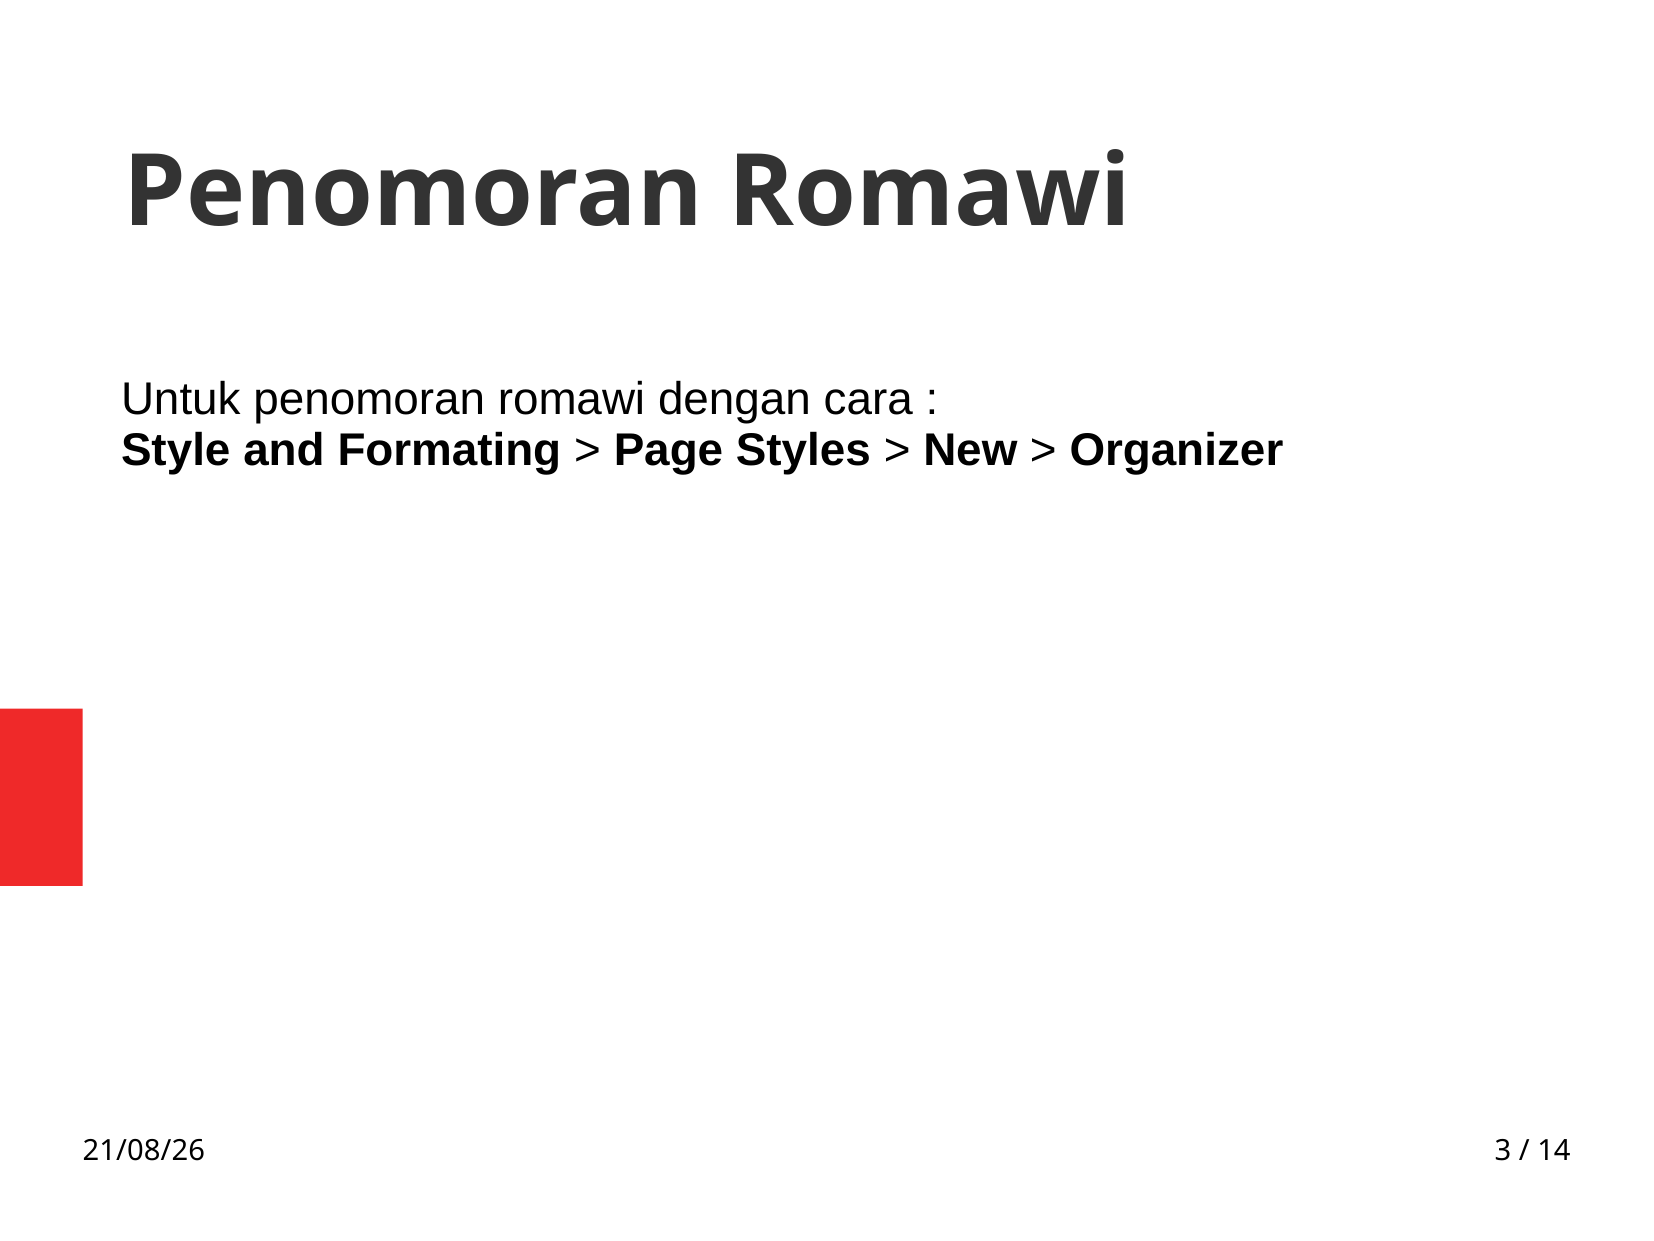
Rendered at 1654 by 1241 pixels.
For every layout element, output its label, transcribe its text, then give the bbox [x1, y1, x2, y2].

text_box Untuk penomoran romawi dengan cara : Style and Formating > Page Styles > New > Organizer [106, 365, 1496, 484]
title Penomoran Romawi [124, 106, 1542, 267]
